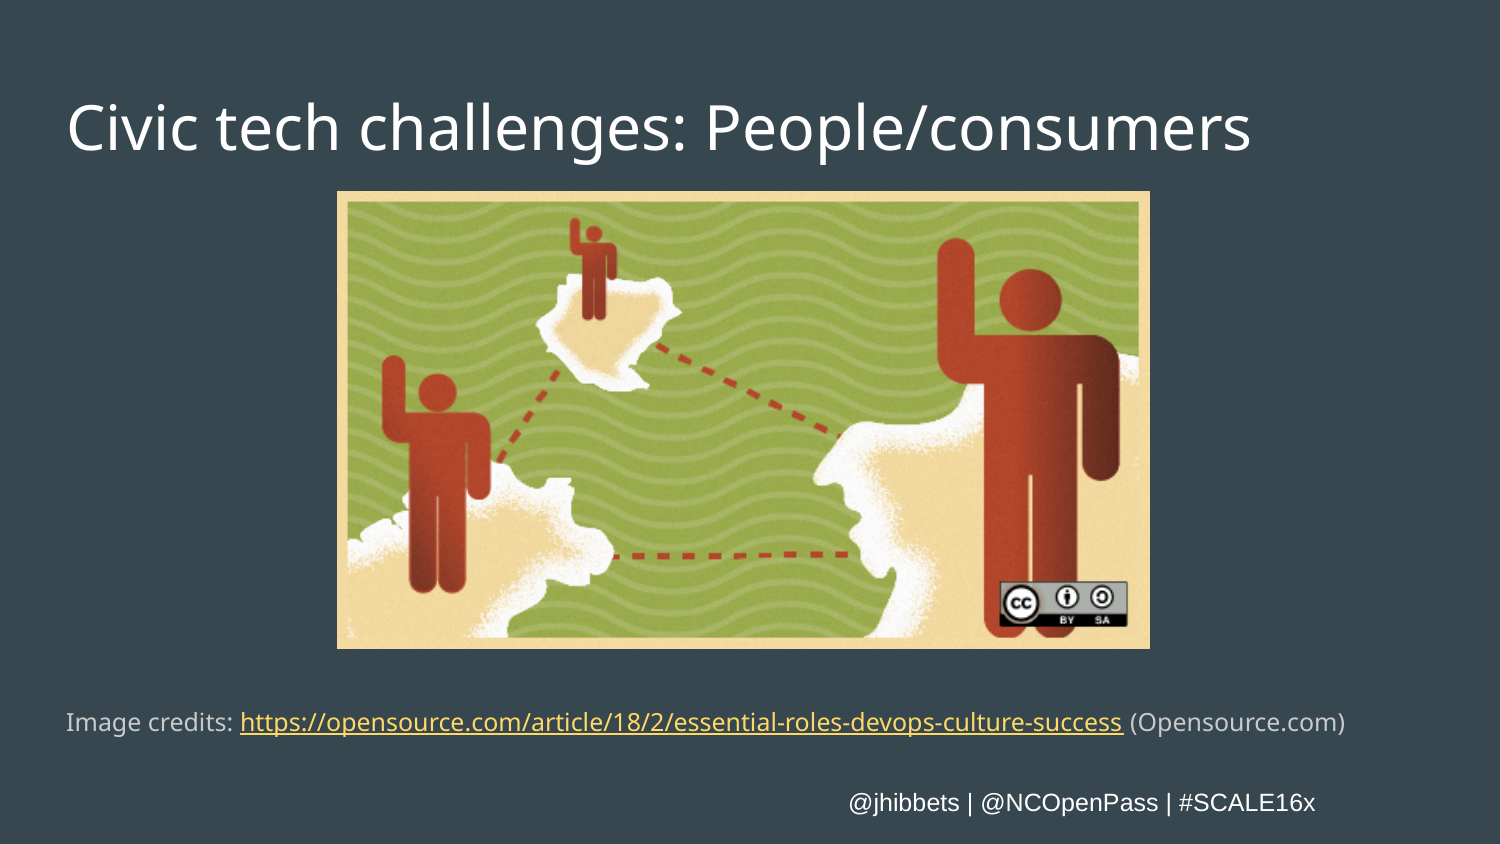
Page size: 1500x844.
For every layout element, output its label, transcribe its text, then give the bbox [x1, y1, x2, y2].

picture [337, 191, 1150, 649]
title Civic tech challenges: People/consumers [51, 72, 1449, 167]
text_box Image credits: https://opensource.com/article/18/2/essential-roles-devops-culture-success (Opensource.com) [51, 686, 1449, 750]
